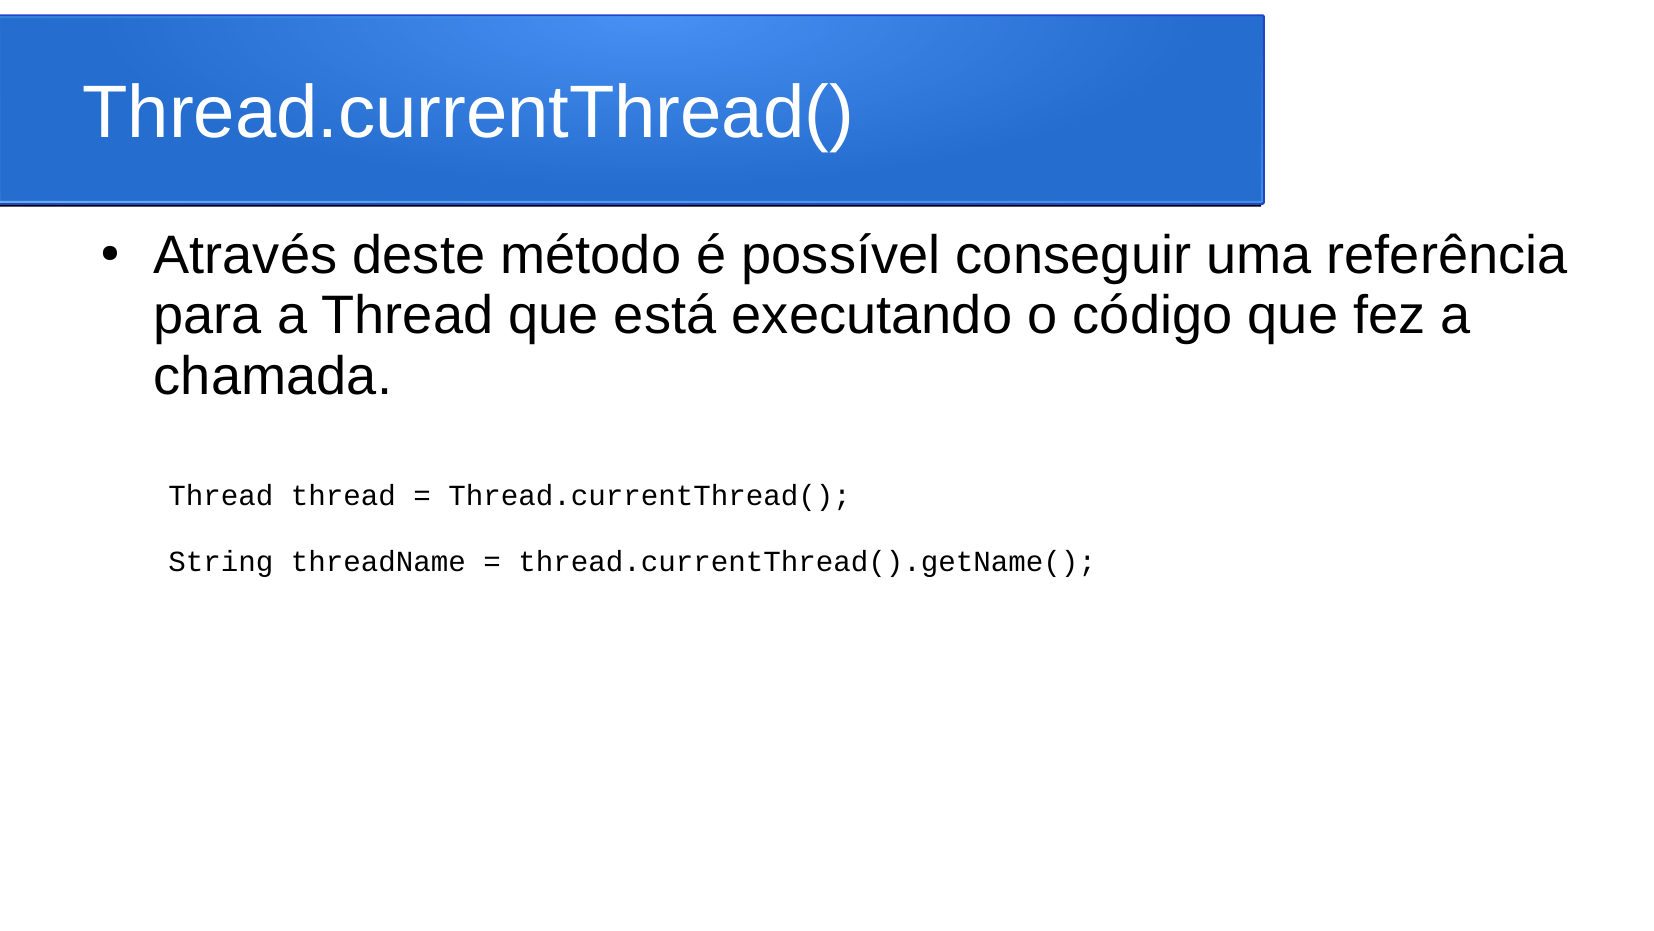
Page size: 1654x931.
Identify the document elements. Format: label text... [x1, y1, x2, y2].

title Thread.currentThread() [82, 35, 1235, 189]
list Através deste método é possível conseguir uma referência para a Thread que está executando o código que fez a chamada. [82, 224, 1571, 764]
text_box Thread thread = Thread.currentThread(); String threadName = thread.currentThread().getName(); [153, 474, 1264, 622]
